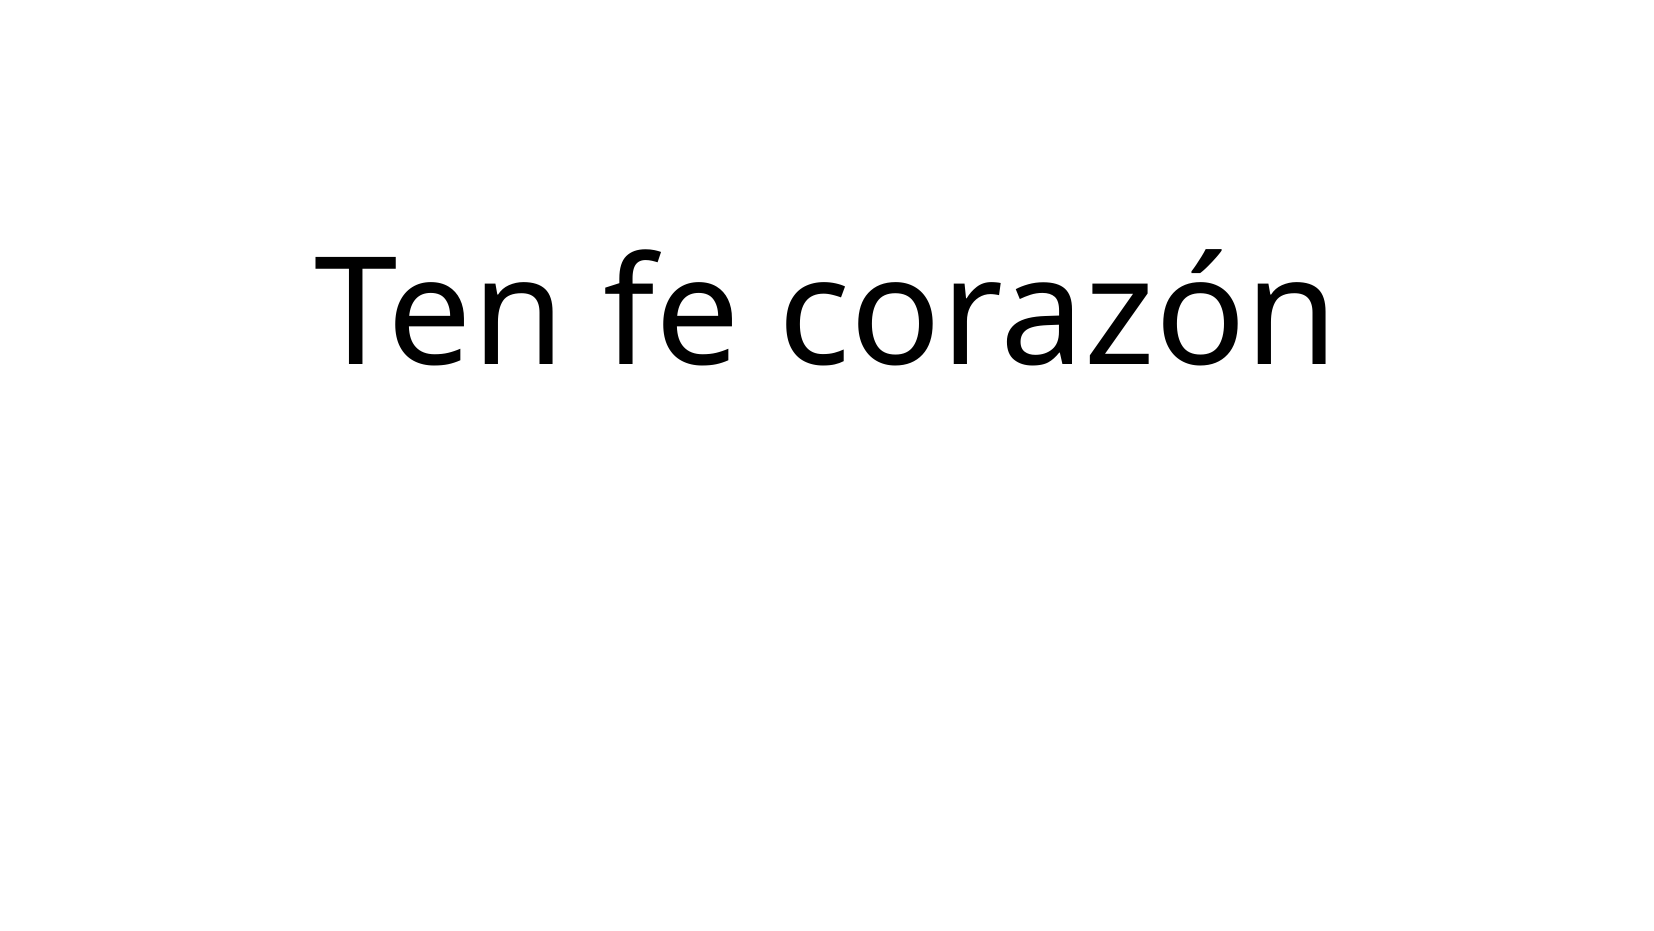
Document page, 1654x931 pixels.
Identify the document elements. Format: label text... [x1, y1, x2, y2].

title Ten fe corazón [0, 200, 1654, 413]
